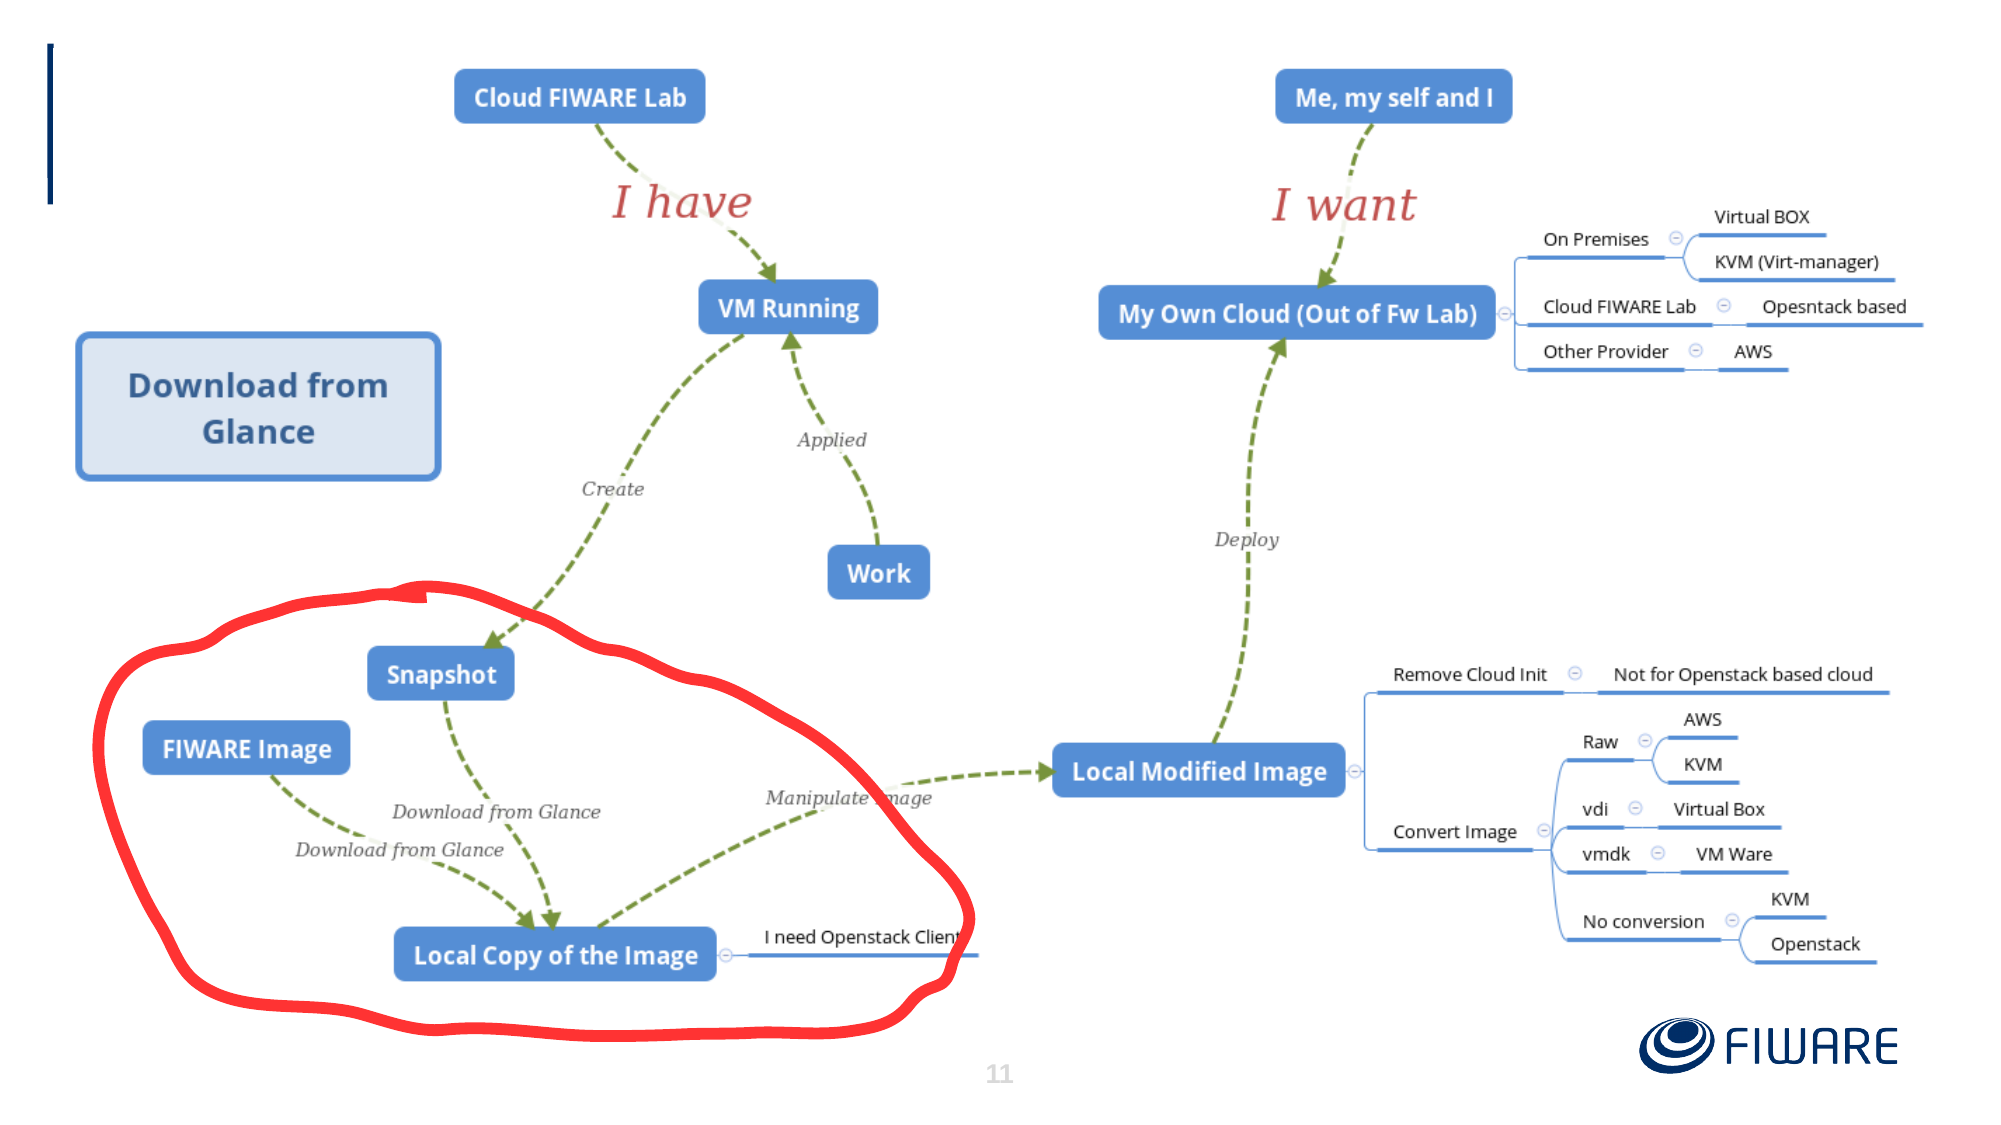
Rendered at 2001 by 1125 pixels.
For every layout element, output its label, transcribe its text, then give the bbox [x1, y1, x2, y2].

picture [105, 593, 963, 1004]
picture [1635, 1012, 1905, 1077]
slide_number <número> [887, 1042, 1113, 1103]
picture [53, 48, 1948, 1004]
